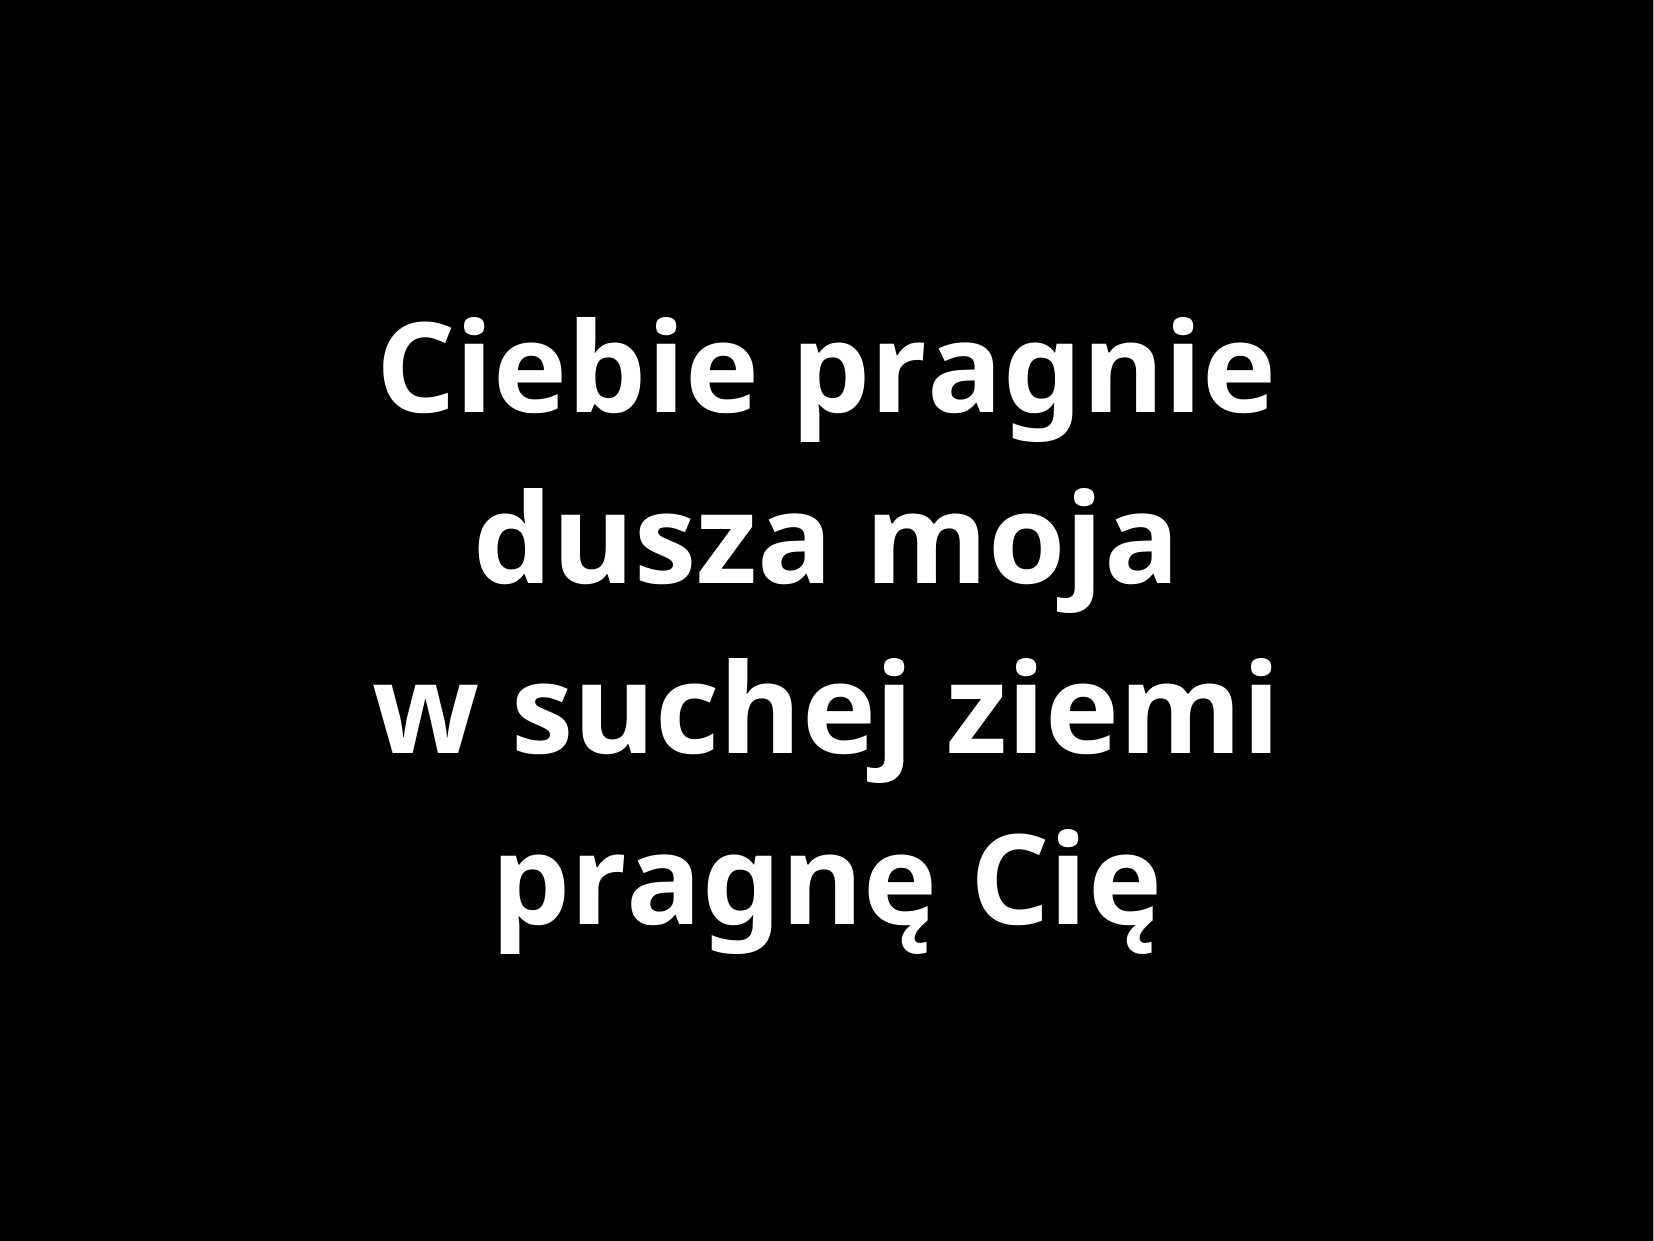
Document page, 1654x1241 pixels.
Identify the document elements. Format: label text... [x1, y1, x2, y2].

title Ciebie pragnie dusza moja w suchej ziemi pragnę Cię [0, 0, 1654, 1241]
